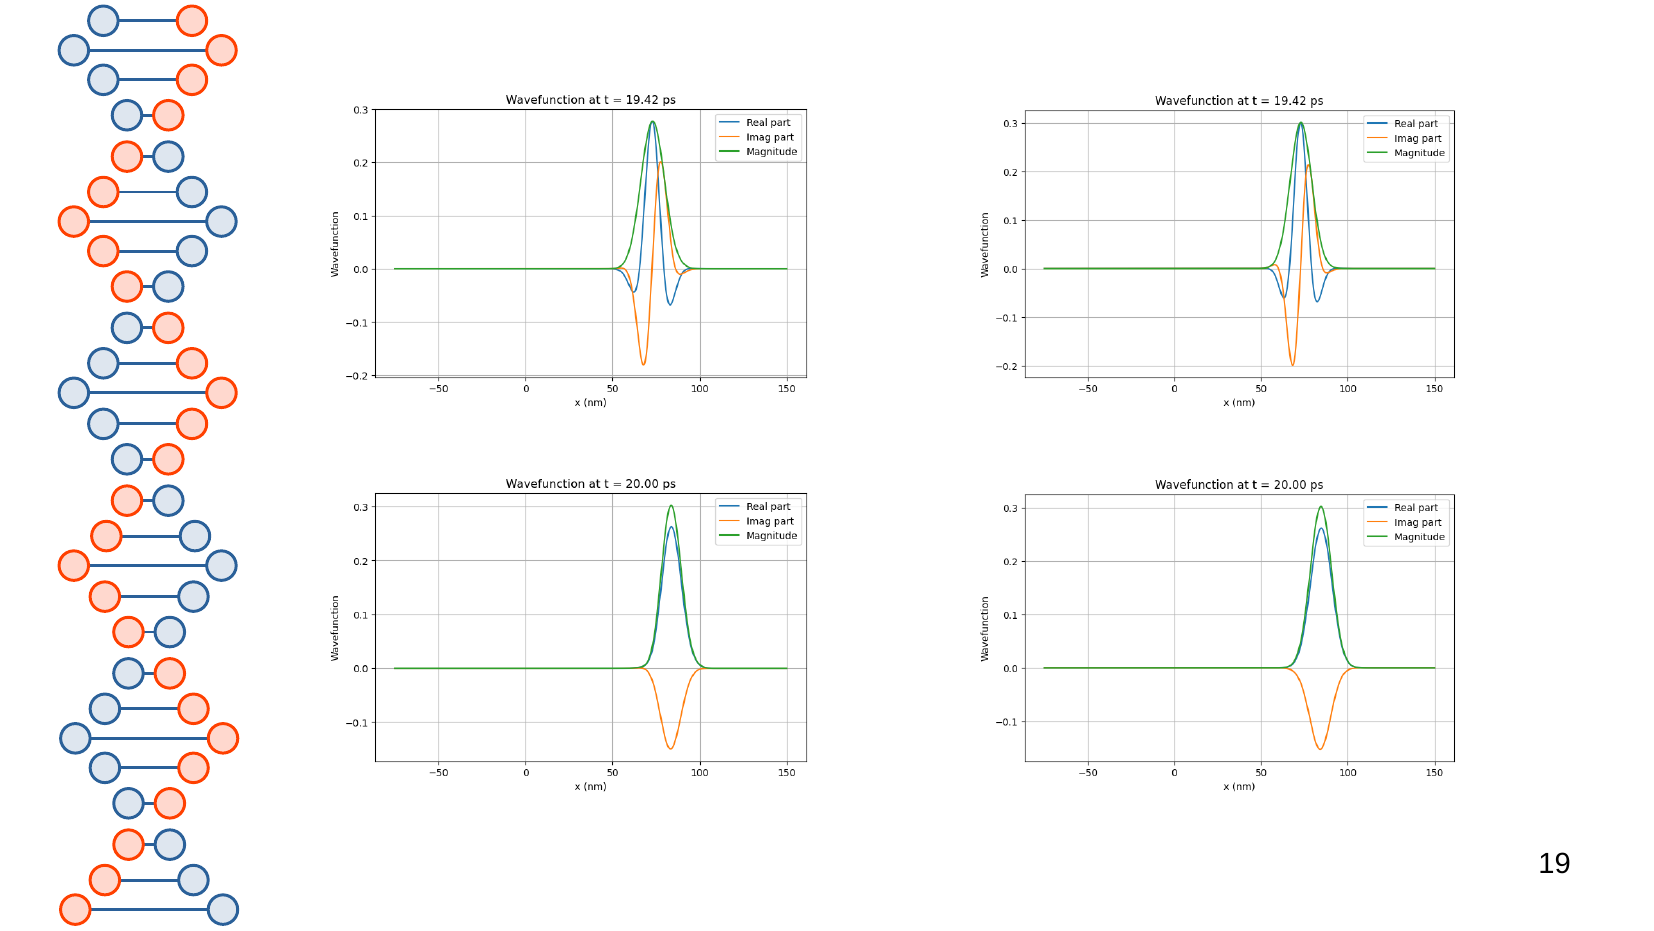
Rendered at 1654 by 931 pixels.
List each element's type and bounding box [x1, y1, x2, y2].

picture [974, 472, 1460, 798]
picture [324, 88, 813, 414]
picture [324, 472, 813, 798]
picture [974, 88, 1460, 414]
